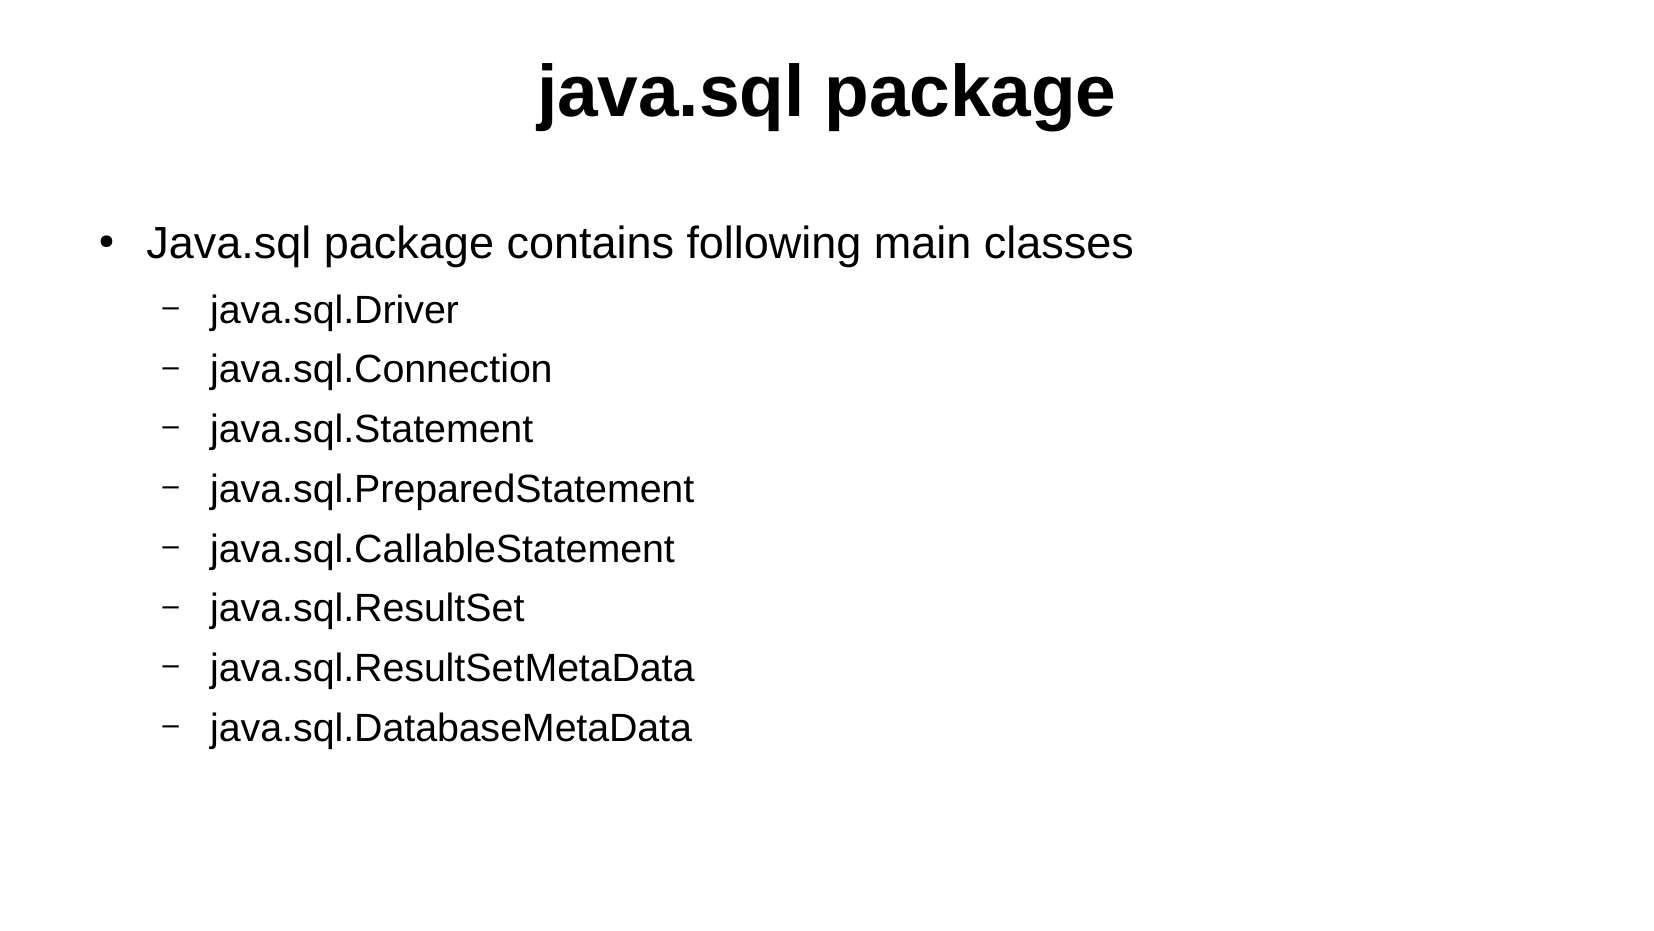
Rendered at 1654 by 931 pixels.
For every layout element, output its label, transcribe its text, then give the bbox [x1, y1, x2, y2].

list Java.sql package contains following main classes java.sql.Driver java.sql.Connection java.sql.Statement java.sql.PreparedStatement java.sql.CallableStatement java.sql.ResultSet java.sql.ResultSetMetaData java.sql.DatabaseMetaData [82, 217, 1538, 758]
title java.sql package [82, 37, 1571, 147]
